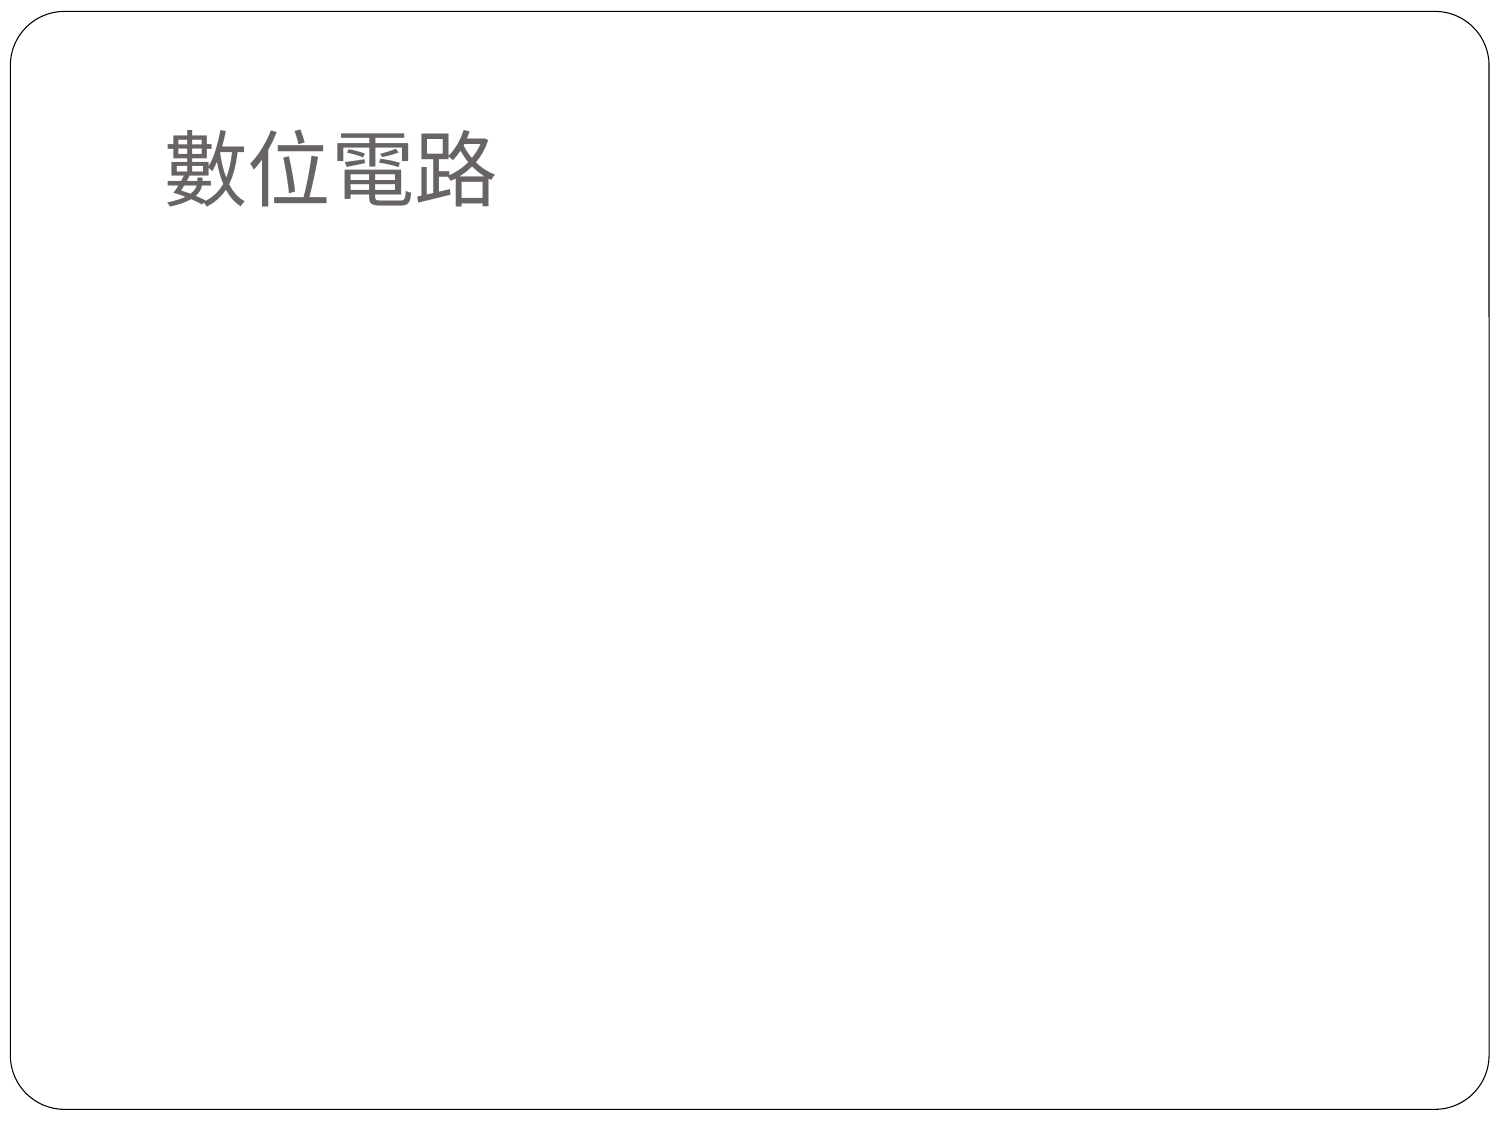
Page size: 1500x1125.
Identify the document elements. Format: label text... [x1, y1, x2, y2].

title 數位電路 [150, 9, 1426, 233]
